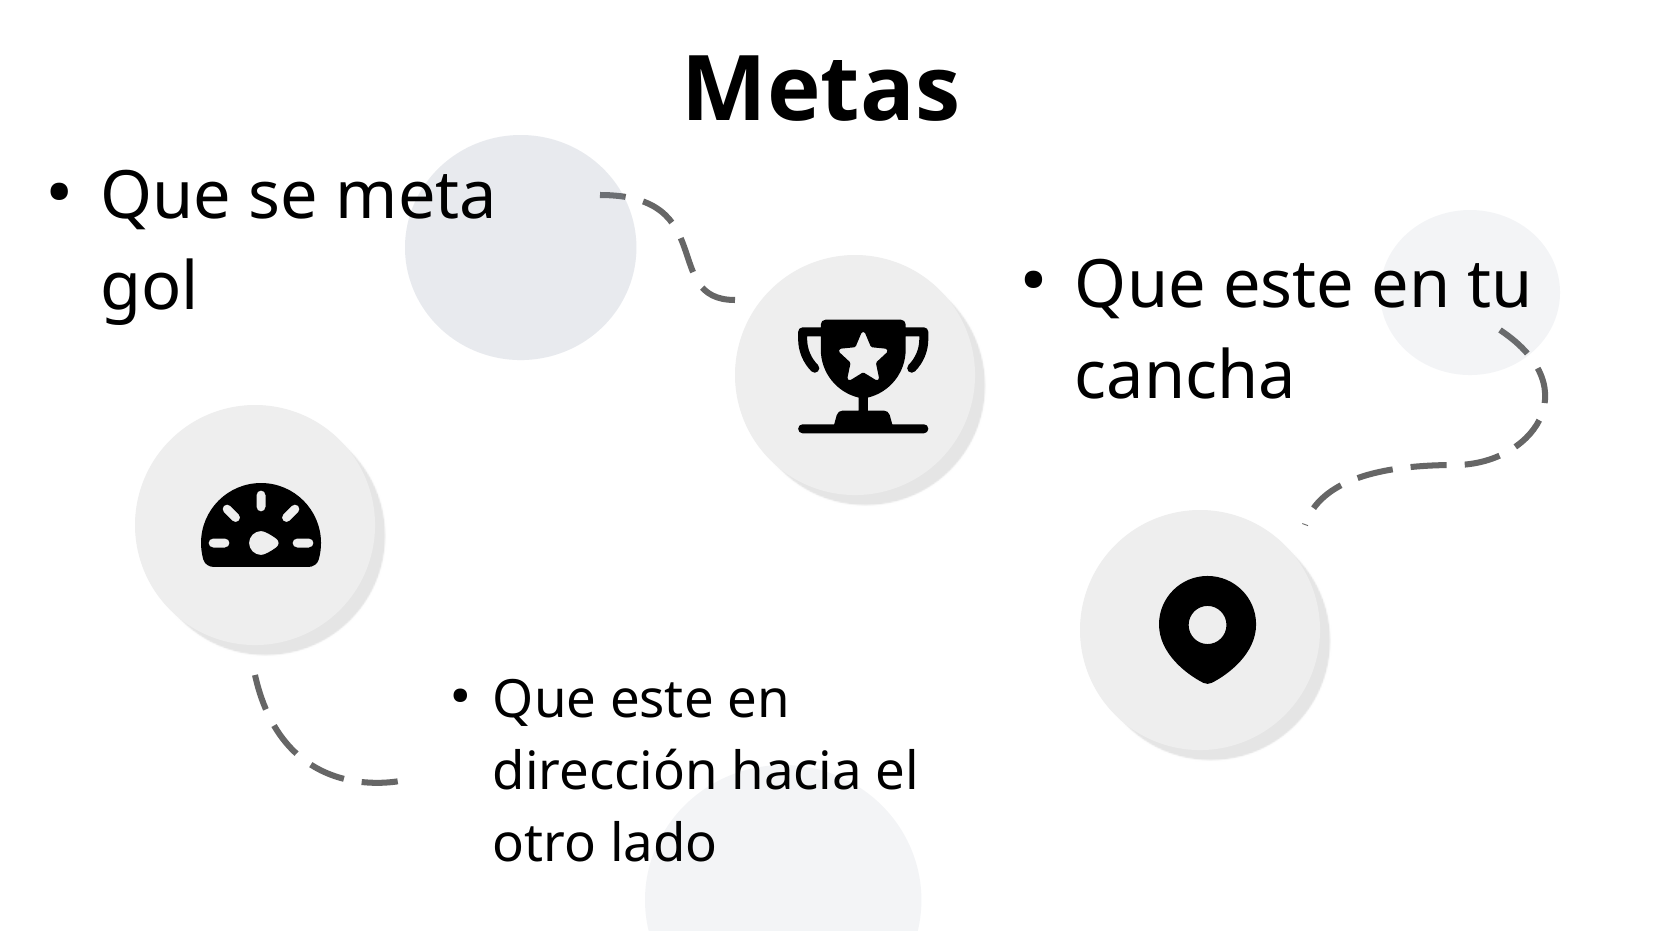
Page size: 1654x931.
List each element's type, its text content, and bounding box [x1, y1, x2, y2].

text_box [591, 158, 637, 337]
list Que este en dirección hacia el otro lado [437, 661, 999, 880]
title Metas [76, 23, 1565, 148]
picture [787, 298, 939, 451]
list Que este en tu cancha [1003, 236, 1565, 455]
picture [1140, 562, 1276, 698]
picture [186, 450, 337, 601]
list Que se meta gol [29, 147, 591, 367]
